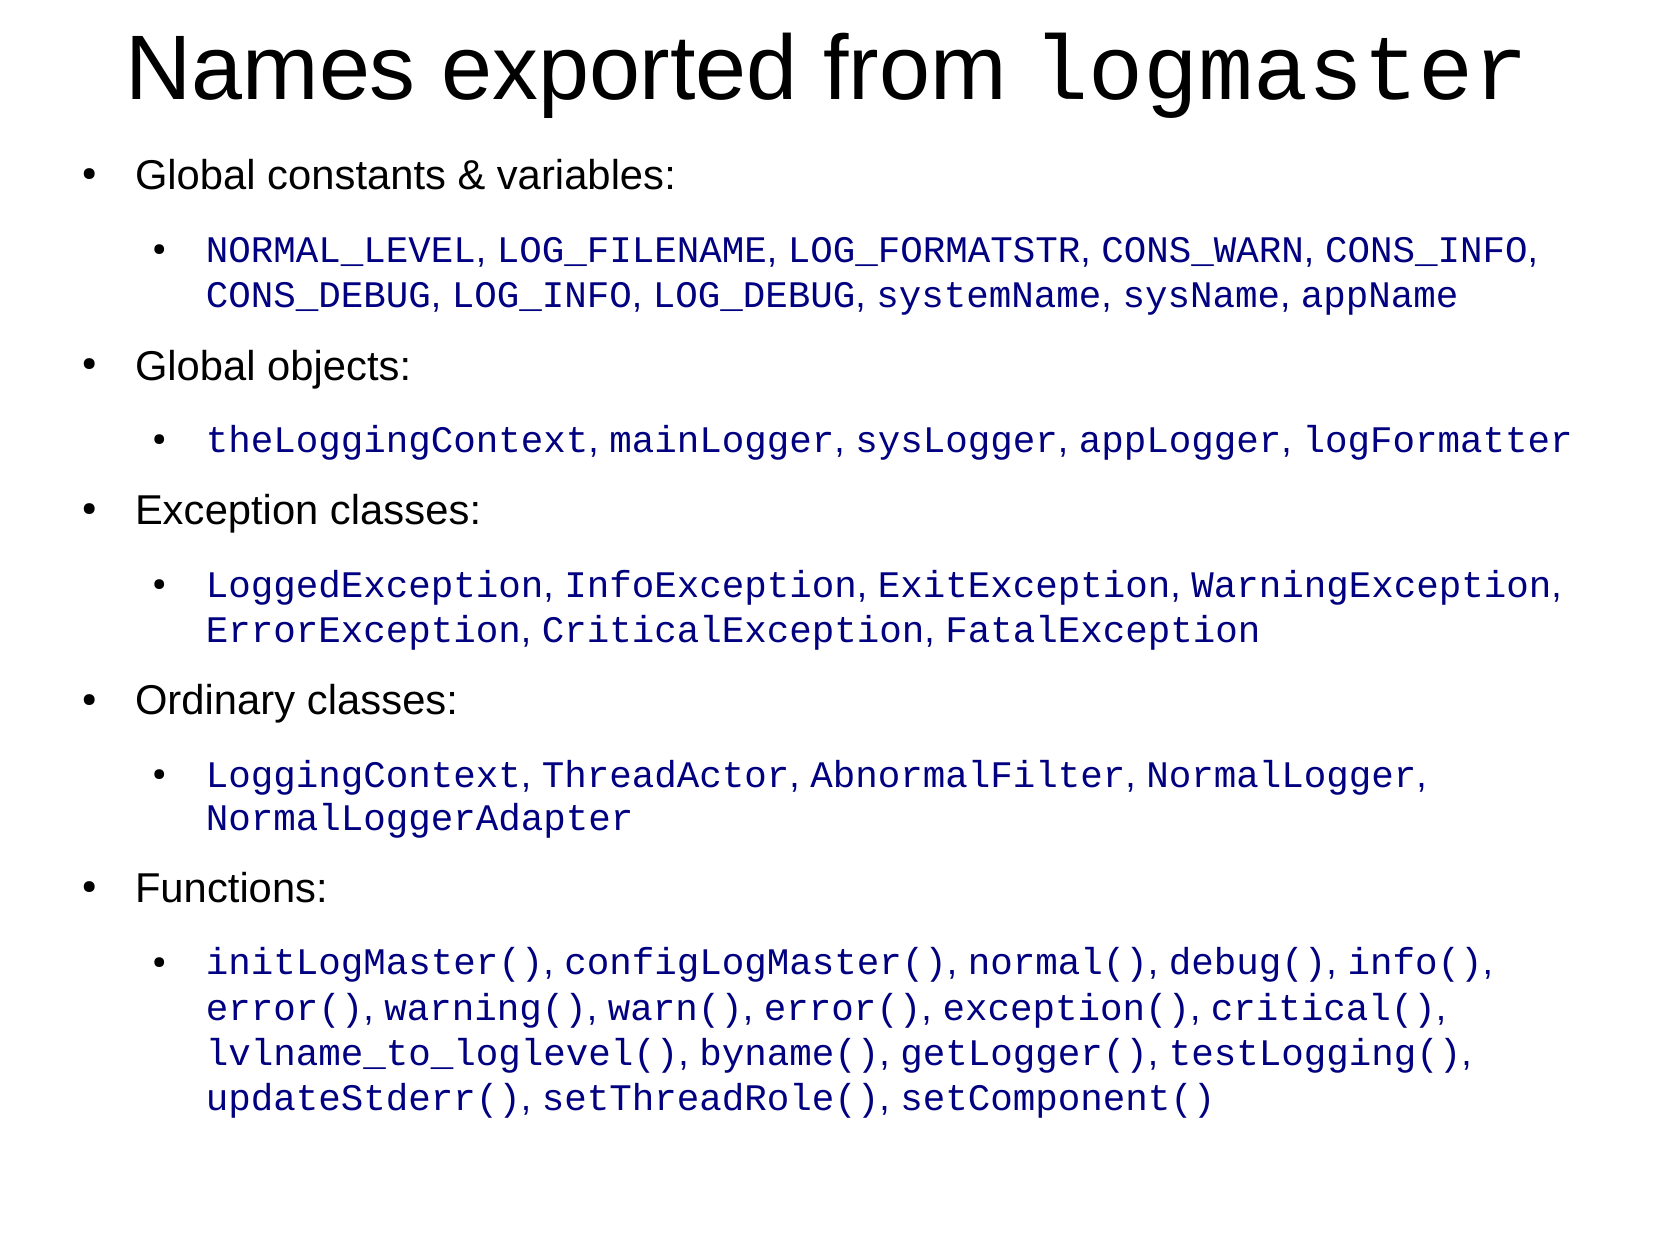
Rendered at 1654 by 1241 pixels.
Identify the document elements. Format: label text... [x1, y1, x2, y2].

list Global constants & variables: NORMAL_LEVEL, LOG_FILENAME, LOG_FORMATSTR, CONS_WARN, CONS_INFO, CONS_DEBUG, LOG_INFO, LOG_DEBUG, systemName, sysName, appName Global objects: theLoggingContext, mainLogger, sysLogger, appLogger, logFormatter Exception classes: LoggedException, InfoException, ExitException, WarningException, ErrorException, CriticalException, FatalException Ordinary classes: LoggingContext, ThreadActor, AbnormalFilter, NormalLogger, NormalLoggerAdapter Functions: initLogMaster(), configLogMaster(), normal(), debug(), info(), error(), warning(), warn(), error(), exception(), critical(), lvlname_to_loglevel(), byname(), getLogger(), testLogging(), updateStderr(), setThreadRole(), setComponent() [64, 152, 1593, 1152]
title Names exported from logmaster [82, 16, 1571, 127]
